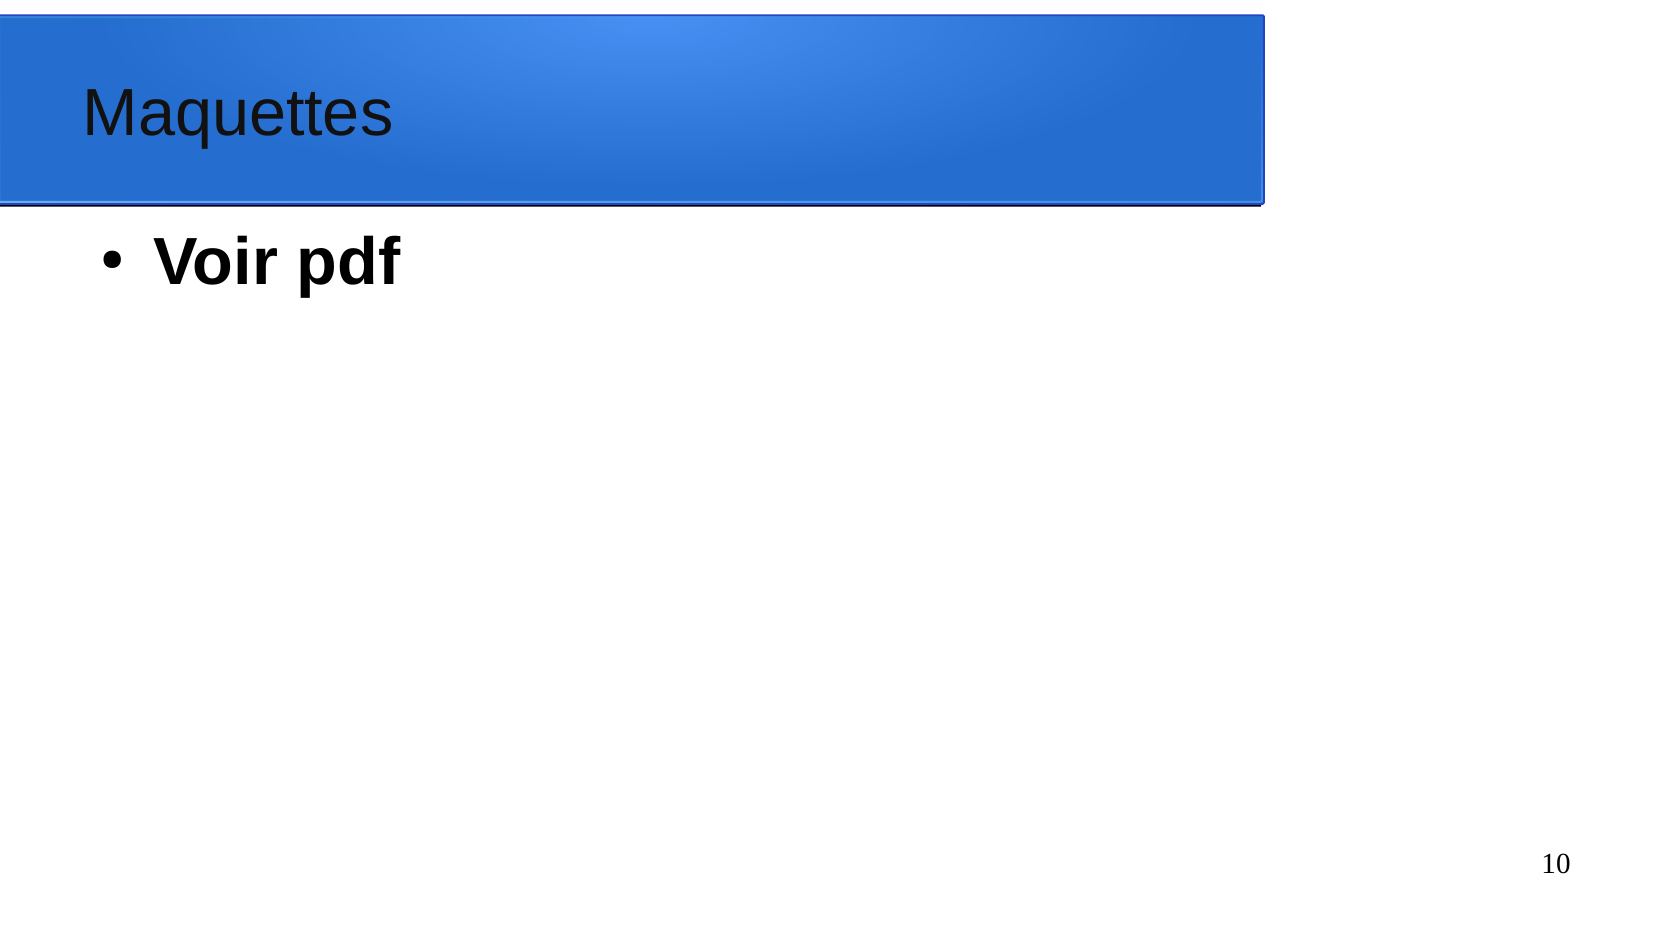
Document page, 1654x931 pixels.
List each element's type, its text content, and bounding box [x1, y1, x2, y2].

list Voir pdf [82, 224, 1571, 764]
title Maquettes [82, 35, 1235, 189]
